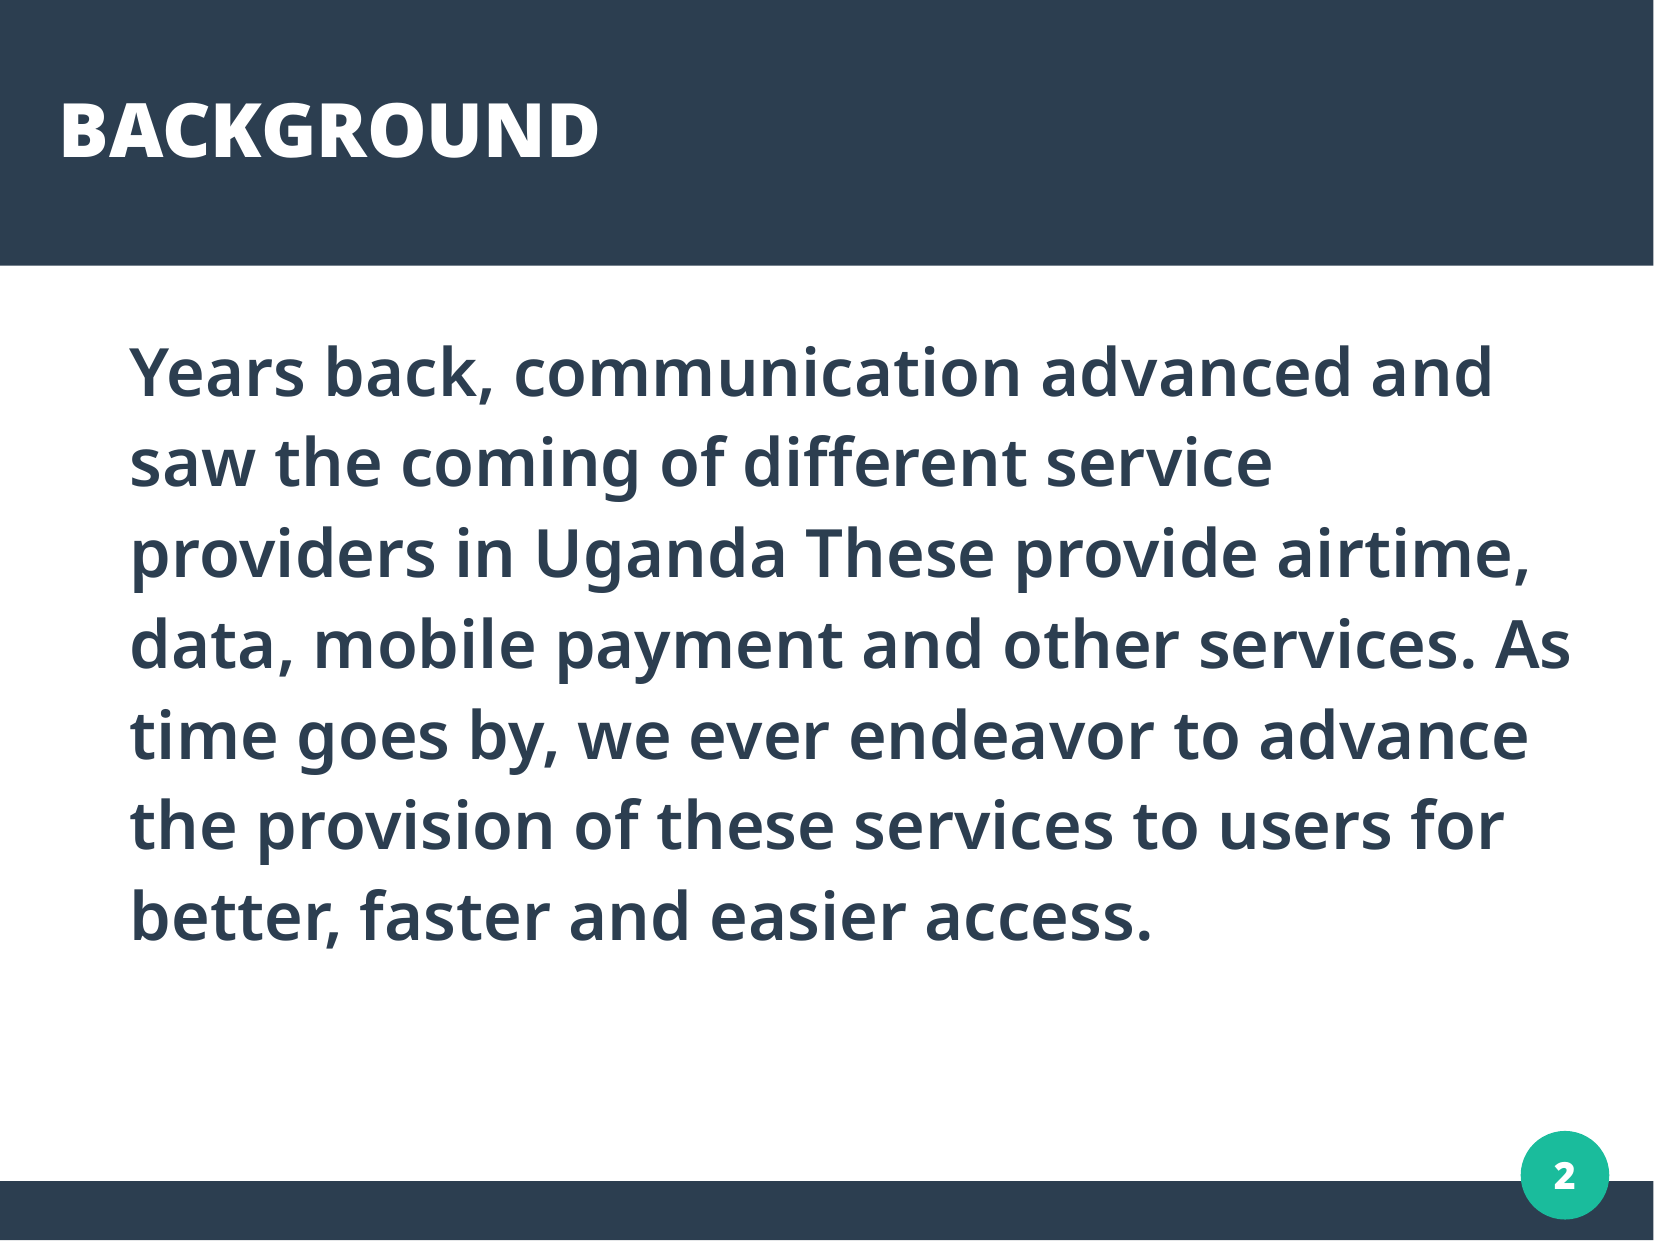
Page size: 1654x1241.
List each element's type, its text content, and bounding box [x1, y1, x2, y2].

list Years back, communication advanced and saw the coming of different service providers in Uganda These provide airtime, data, mobile payment and other services. As time goes by, we ever endeavor to advance the provision of these services to users for better, faster and easier access. [59, 324, 1595, 1152]
title BACKGROUND [59, 49, 1595, 207]
